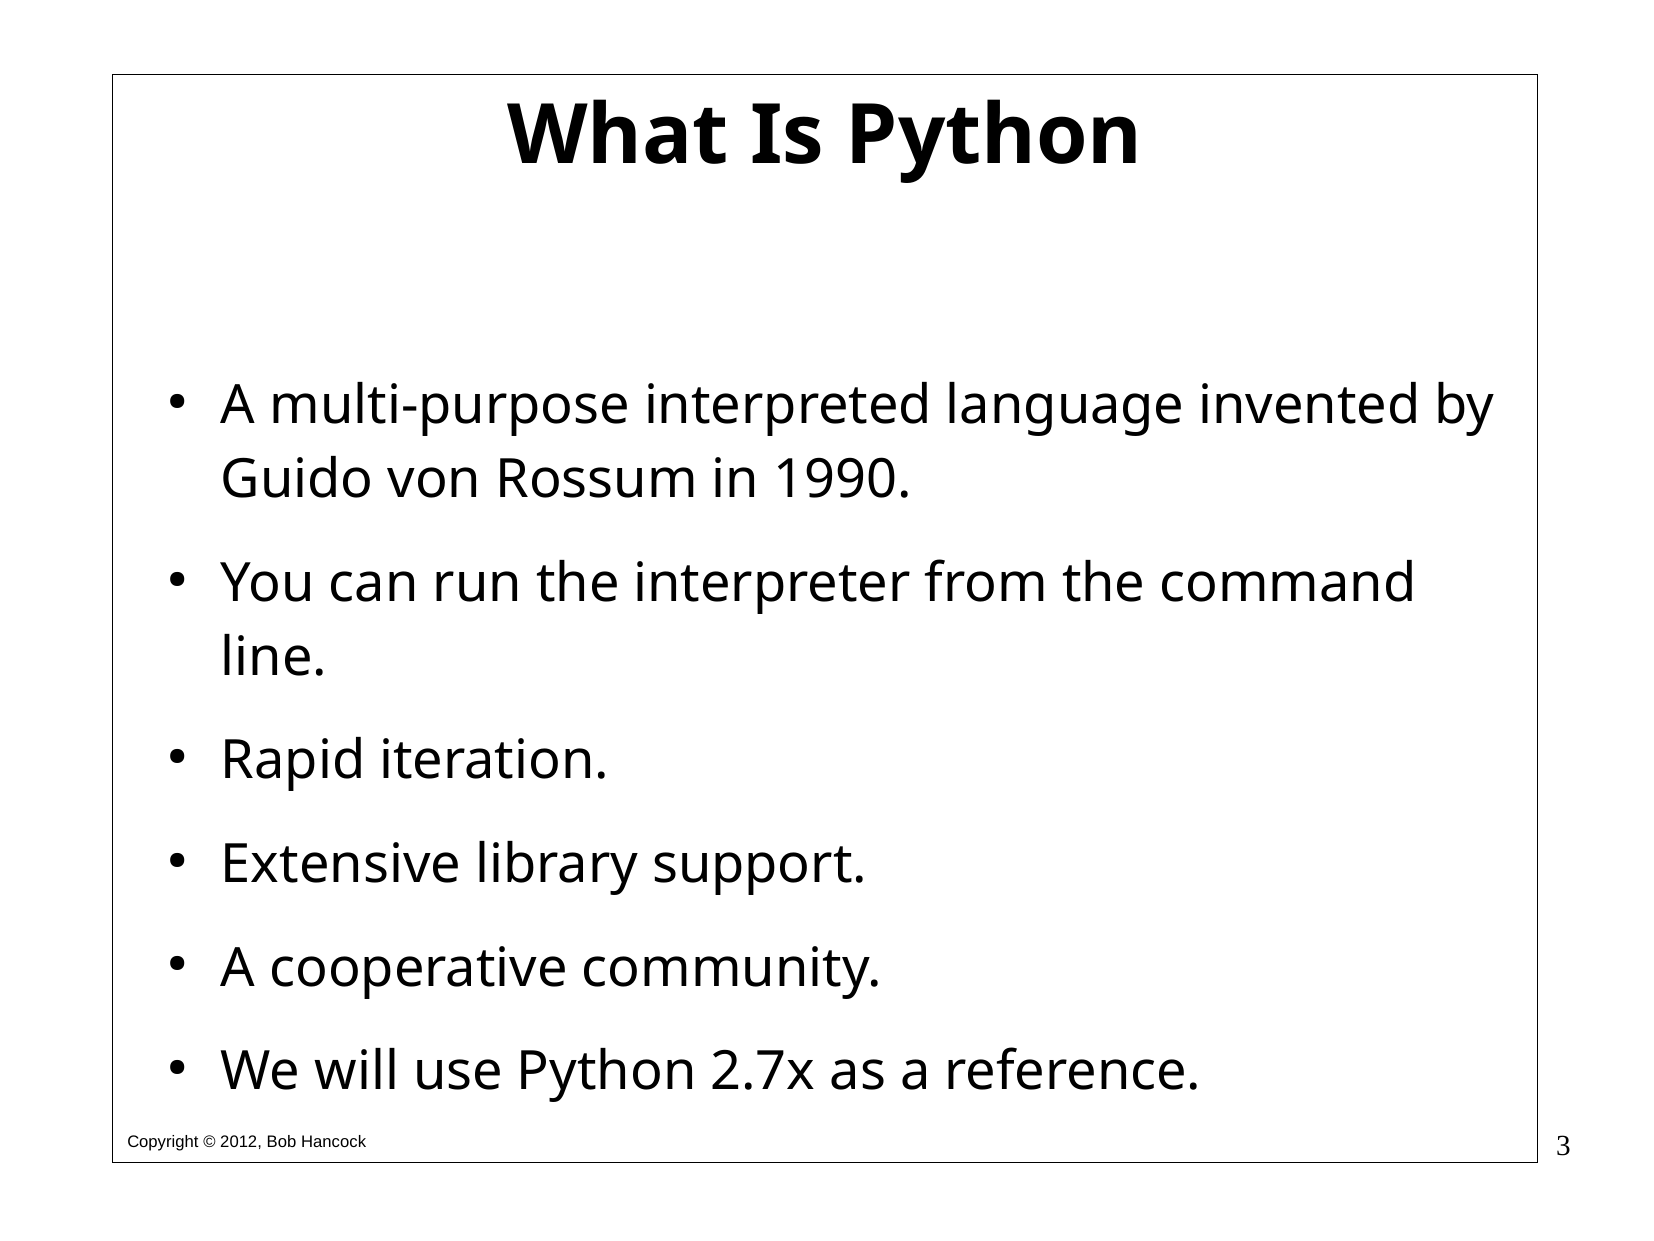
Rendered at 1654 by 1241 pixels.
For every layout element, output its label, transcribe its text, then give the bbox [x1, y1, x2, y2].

title What Is Python [112, 75, 1538, 188]
list A multi-purpose interpreted language invented by Guido von Rossum in 1990. You can run the interpreter from the command line. Rapid iteration. Extensive library support. A cooperative community. We will use Python 2.7x as a reference. [150, 262, 1501, 1126]
text_box Copyright © 2012, Bob Hancock [112, 1125, 382, 1159]
